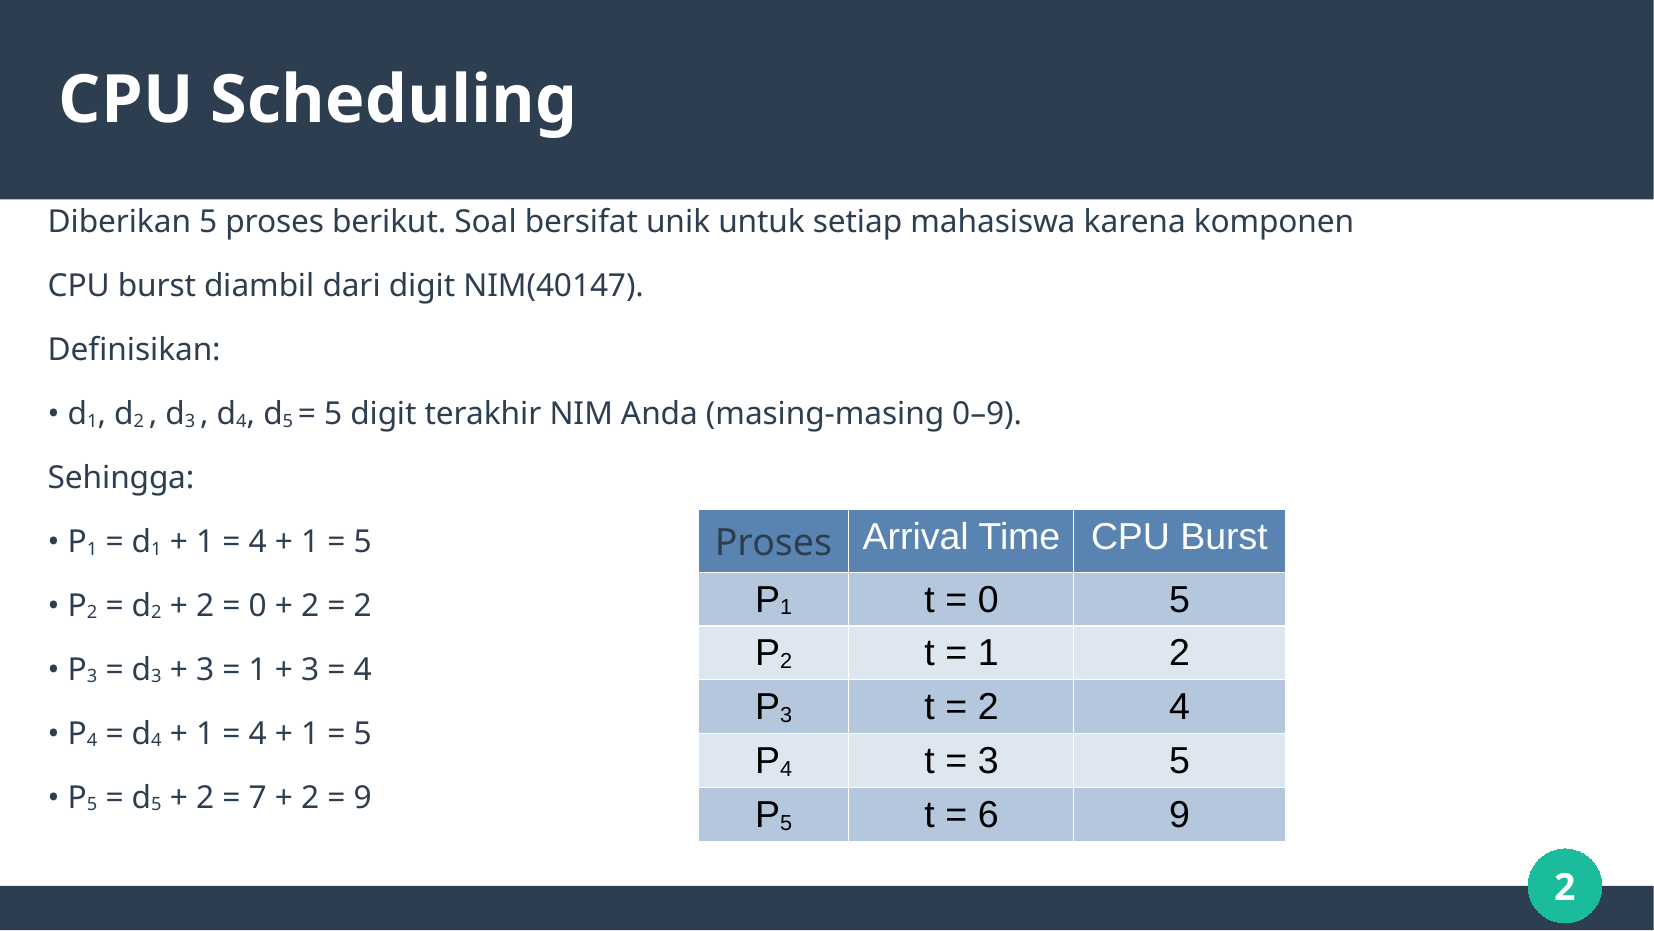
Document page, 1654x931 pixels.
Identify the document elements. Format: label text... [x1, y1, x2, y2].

table_cell t = 6 [849, 788, 1073, 841]
table_cell P5 [699, 788, 848, 841]
table_header Arrival Time [849, 510, 1073, 572]
table_cell 2 [1074, 627, 1285, 679]
table_cell P2 [699, 627, 848, 679]
table_header CPU Burst [1074, 510, 1285, 572]
table_cell 4 [1074, 680, 1285, 733]
table_cell 5 [1074, 734, 1285, 787]
table_cell t = 0 [849, 573, 1073, 625]
table_cell P3 [699, 680, 848, 733]
table_cell P4 [699, 734, 848, 787]
table_header Proses [699, 510, 848, 572]
table_cell 9 [1074, 788, 1285, 841]
table_cell t = 3 [849, 734, 1073, 787]
table_cell 5 [1074, 573, 1285, 625]
table_cell P1 [699, 573, 848, 625]
table_cell t = 1 [849, 627, 1073, 679]
title CPU Scheduling [59, 37, 1595, 156]
list Diberikan 5 proses berikut. Soal bersifat unik untuk setiap mahasiswa karena komponen CPU burst diambil dari digit NIM(40147). Definisikan: • d1, d2 , d3 , d4, d5 = 5 digit terakhir NIM Anda (masing-masing 0–9). Sehingga: • P1 = d1 + 1 = 4 + 1 = 5 • P2 = d2 + 2 = 0 + 2 = 2 • P3 = d3 + 3 = 1 + 3 = 4 • P4 = d4 + 1 = 4 + 1 = 5 • P5 = d5 + 2 = 7 + 2 = 9 [0, 198, 1516, 819]
table_cell t = 2 [849, 680, 1073, 733]
